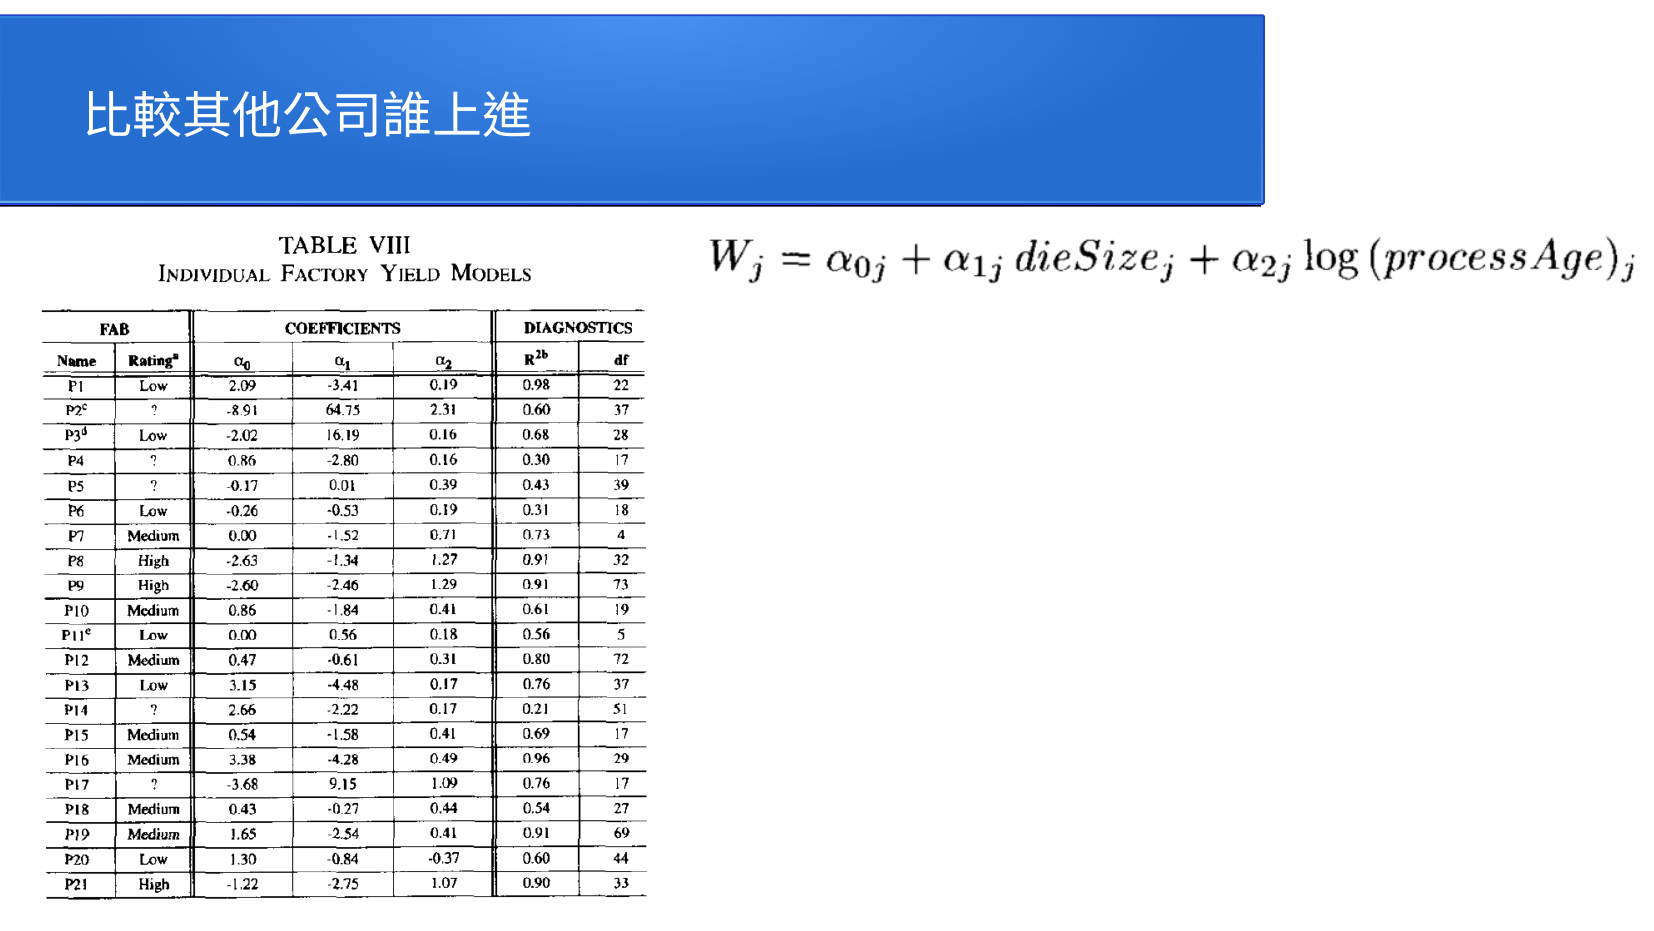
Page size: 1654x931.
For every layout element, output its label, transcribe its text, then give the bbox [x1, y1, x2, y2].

title 比較其他公司誰上進 [82, 35, 1235, 189]
picture [685, 212, 1654, 308]
picture [18, 212, 675, 922]
